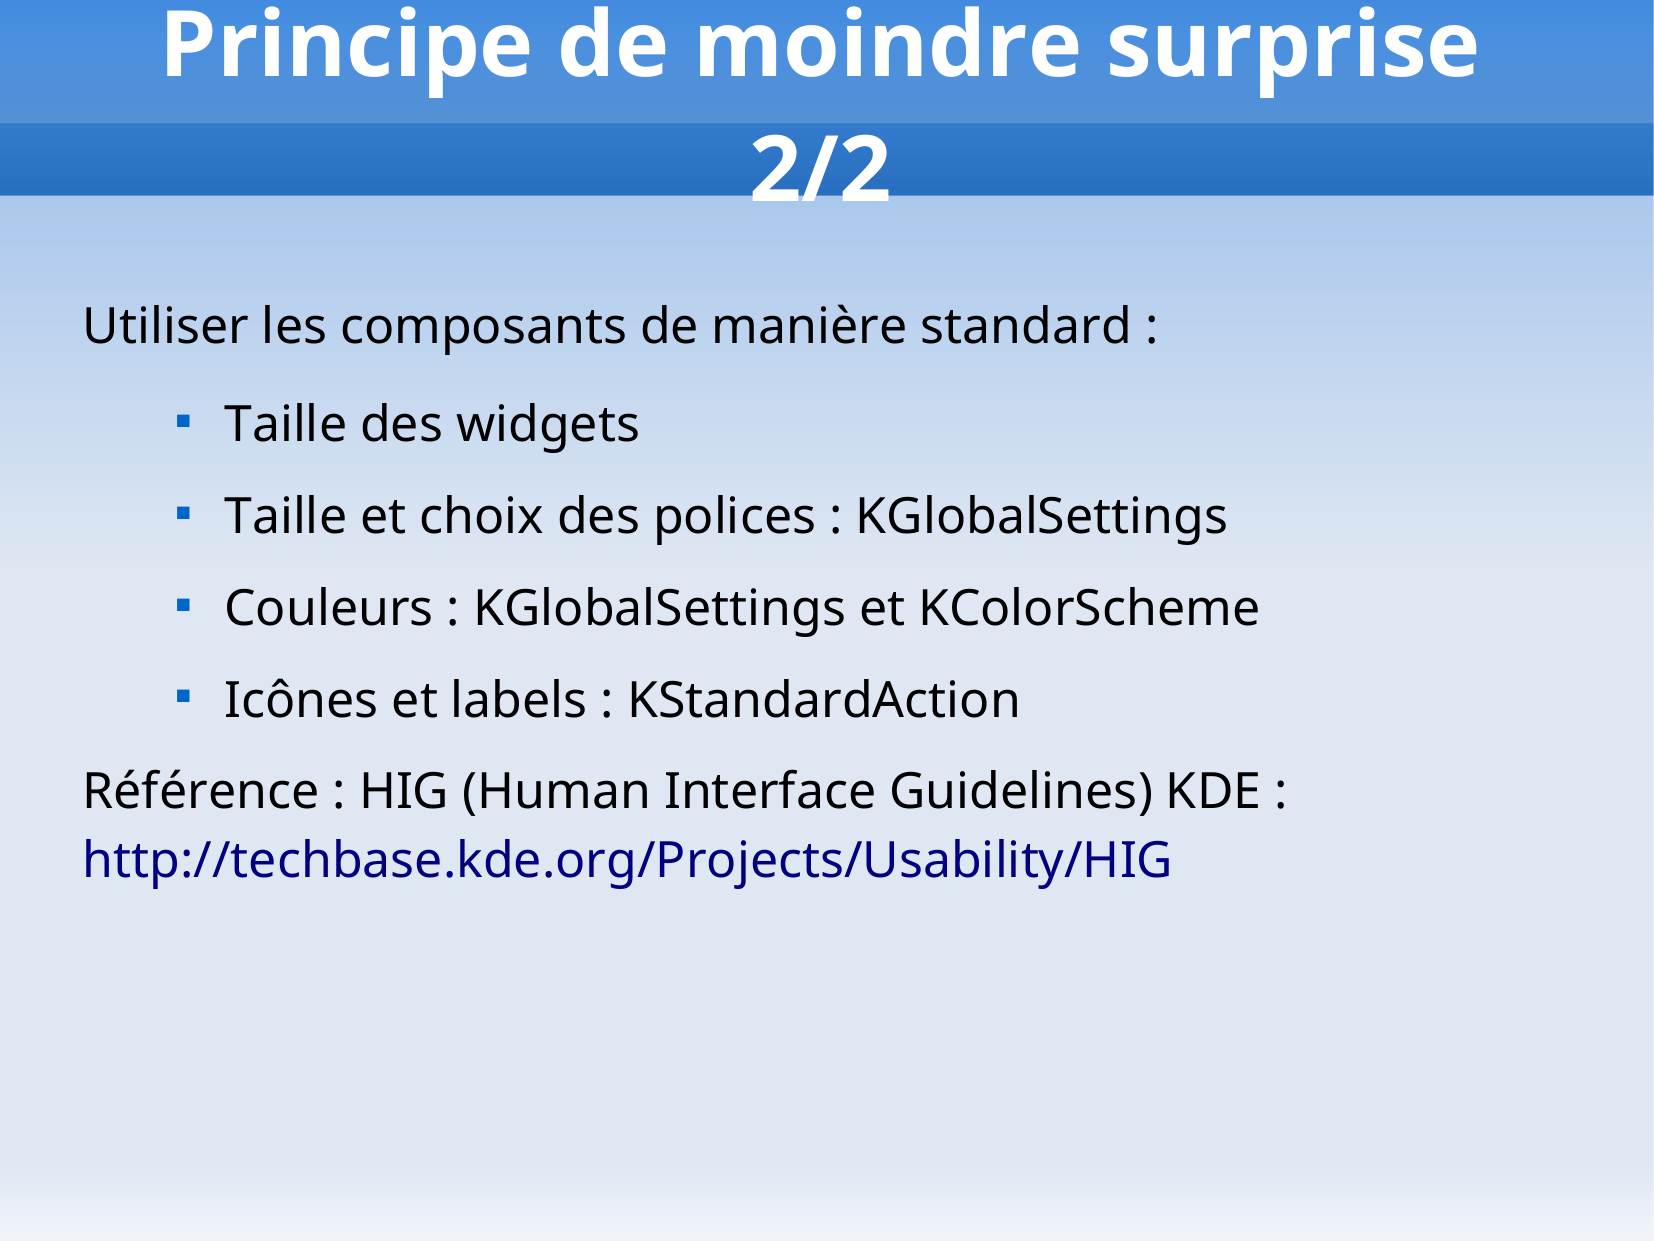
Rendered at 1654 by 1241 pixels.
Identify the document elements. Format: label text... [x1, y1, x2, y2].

list Utiliser les composants de manière standard : Taille des widgets Taille et choix des polices : KGlobalSettings Couleurs : KGlobalSettings et KColorScheme Icônes et labels : KStandardAction Référence : HIG (Human Interface Guidelines) KDE : http://techbase.kde.org/Projects/Usability/HIG [82, 290, 1571, 1109]
picture [0, 0, 1654, 1241]
title Principe de moindre surprise 2/2 [76, 0, 1565, 208]
